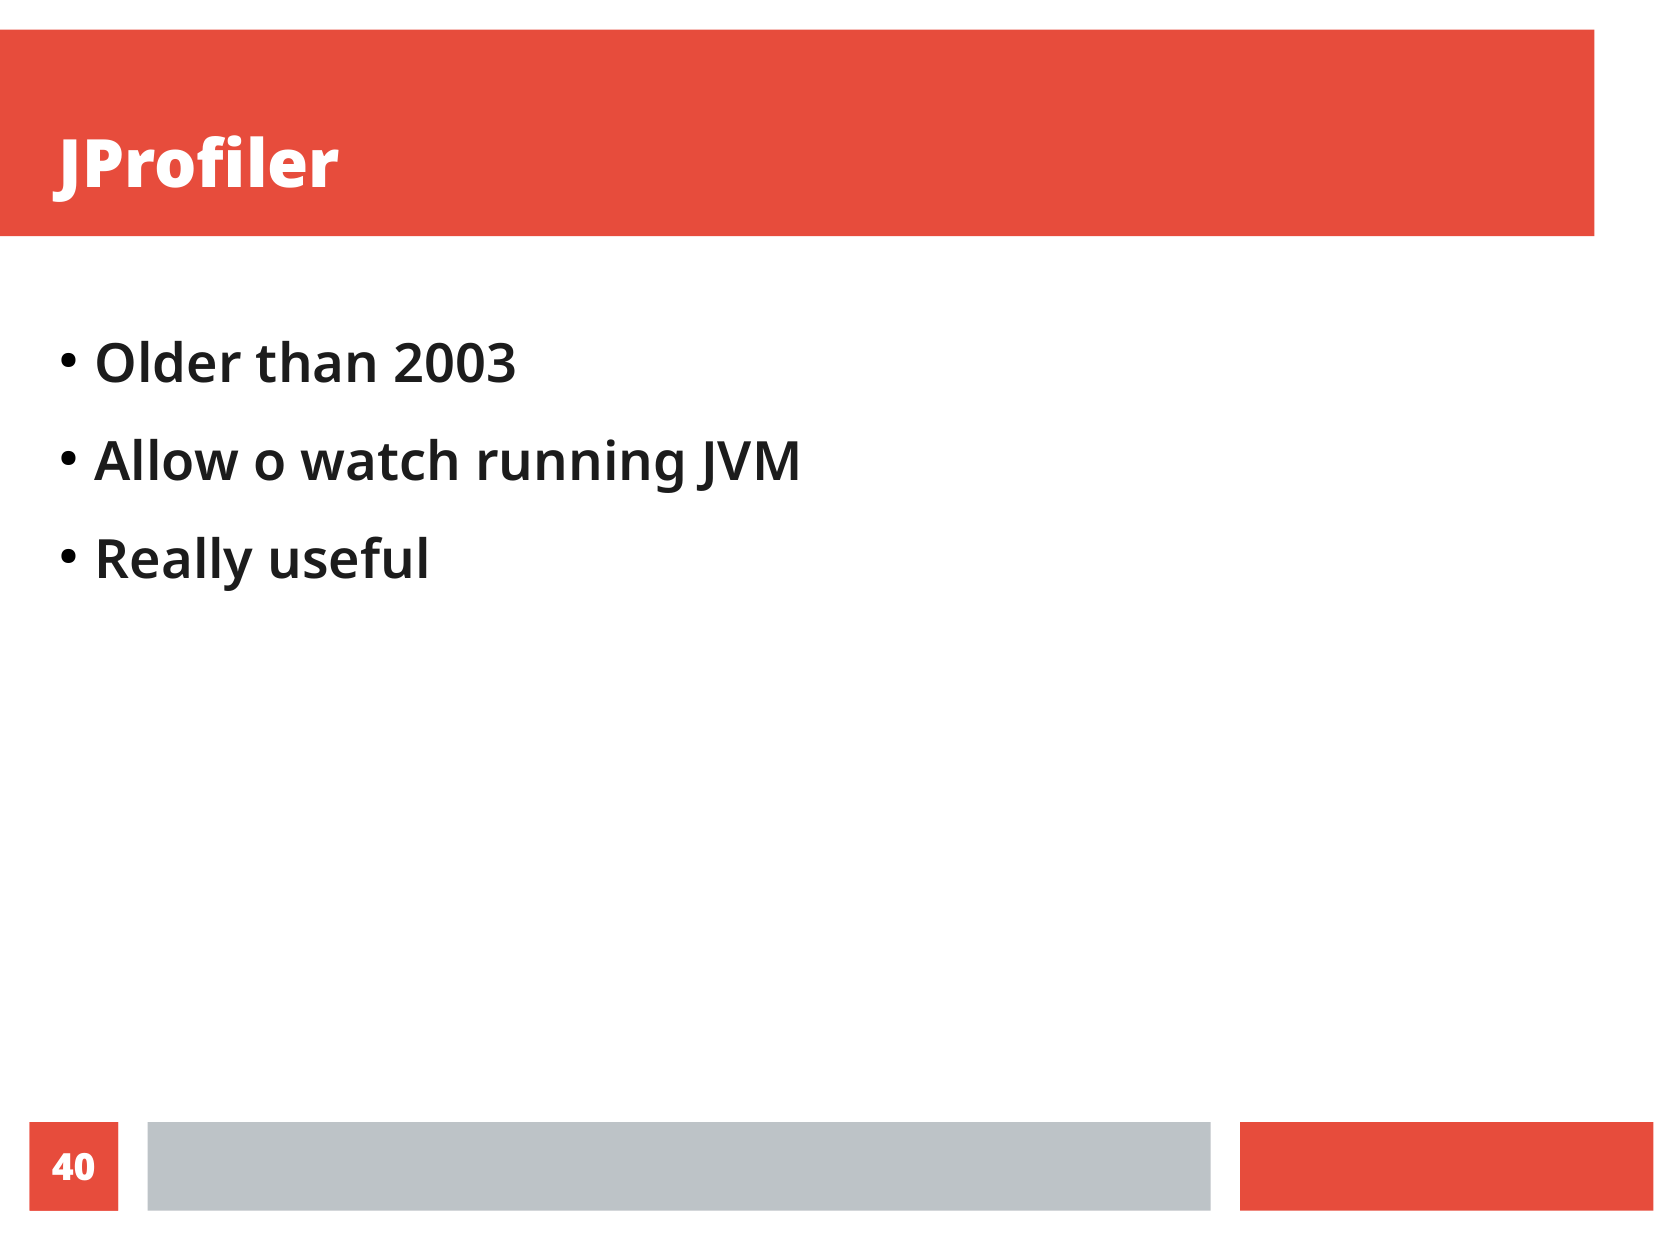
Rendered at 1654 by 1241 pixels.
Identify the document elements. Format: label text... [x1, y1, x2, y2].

title JProfiler [59, 59, 1595, 207]
list Older than 2003 Allow o watch running JVM Really useful [59, 324, 1565, 1093]
